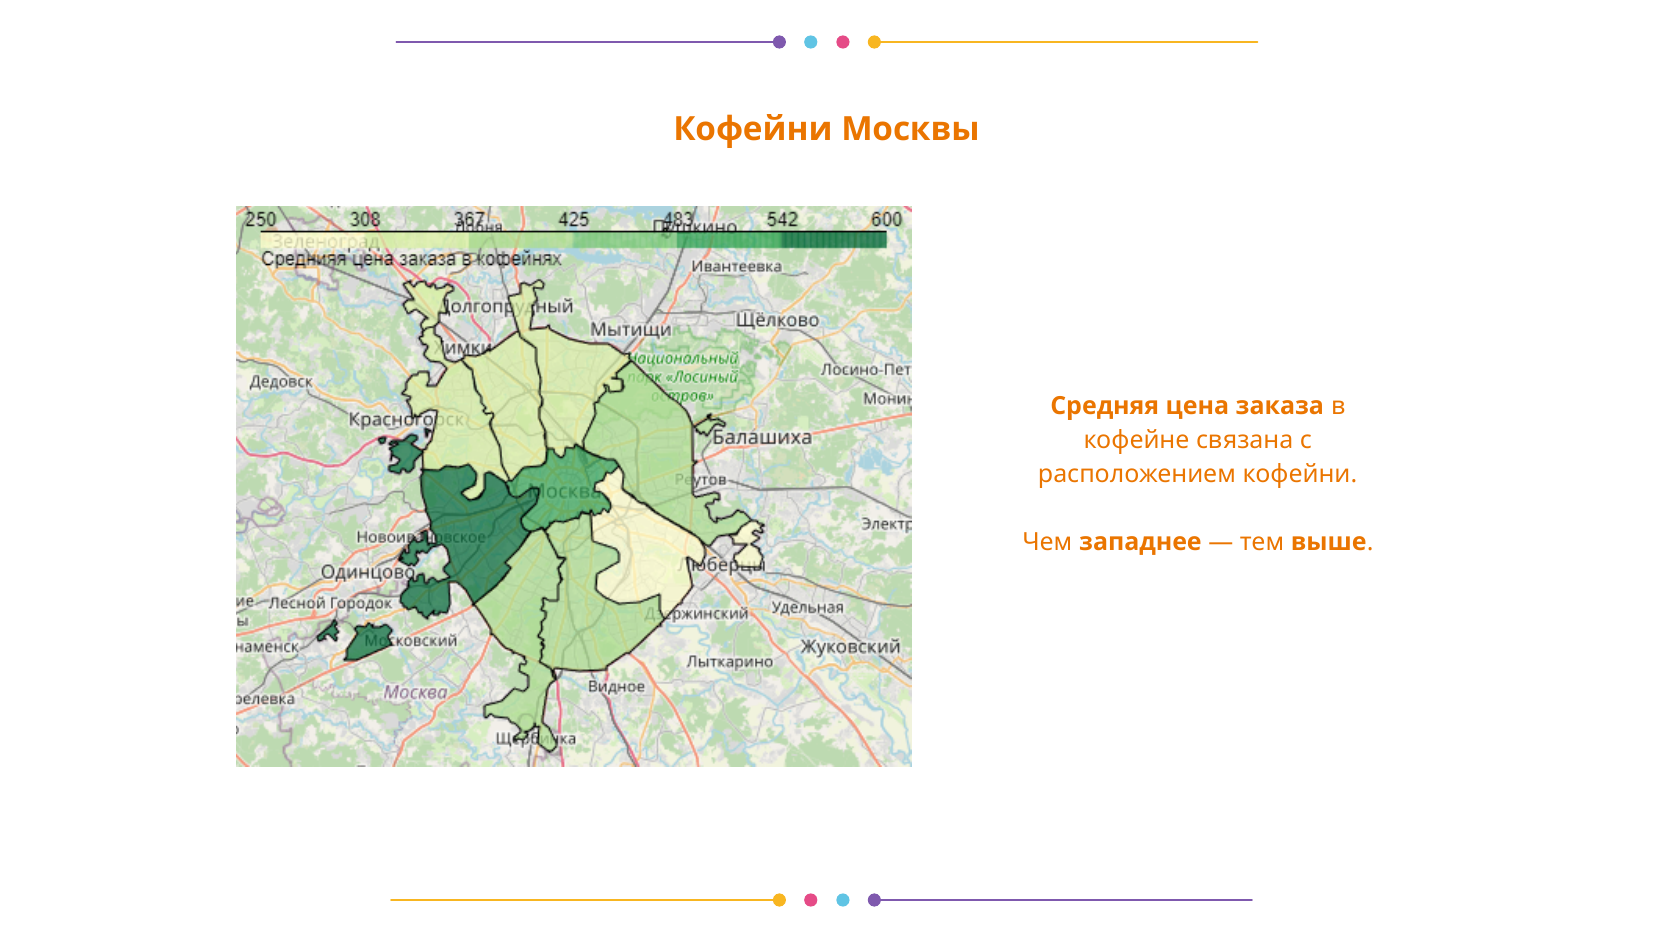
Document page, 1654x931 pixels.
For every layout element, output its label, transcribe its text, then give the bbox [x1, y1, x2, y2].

picture [236, 206, 912, 767]
title Средняя цена заказа в кофейне связана с расположением кофейни. Чем западнее — тем выше. [1008, 236, 1388, 709]
title Кофейни Москвы [531, 88, 1123, 167]
